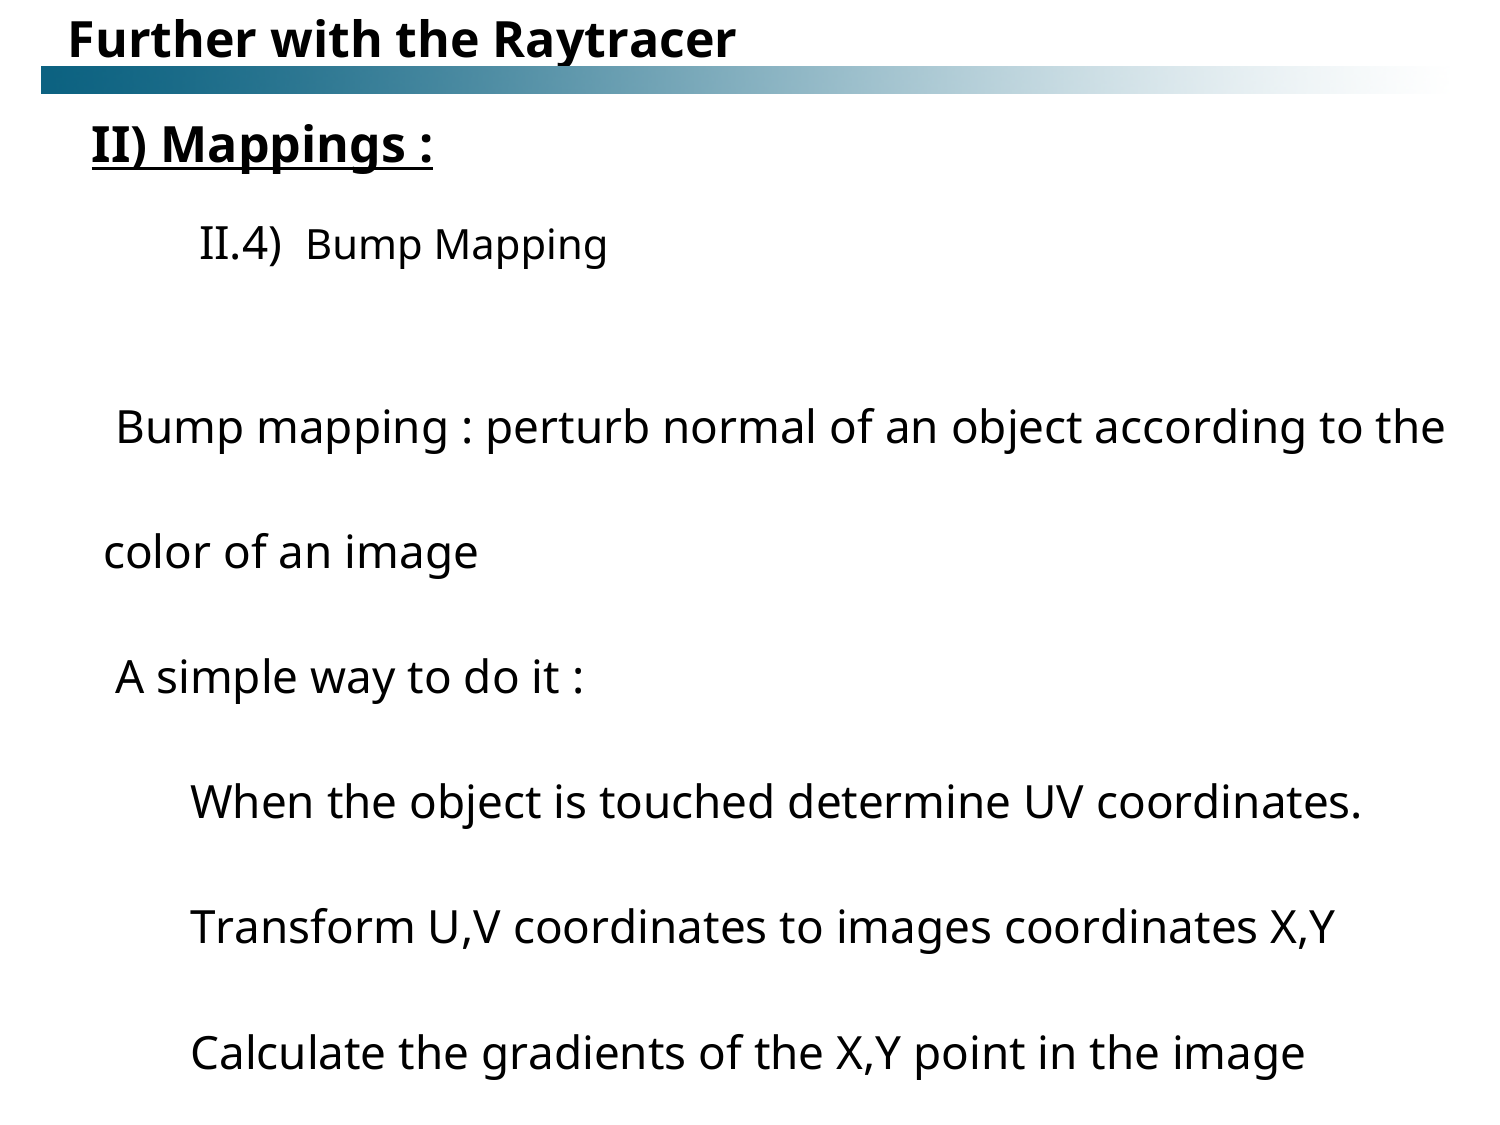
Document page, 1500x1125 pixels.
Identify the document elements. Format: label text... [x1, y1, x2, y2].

title Further with the Raytracer [53, 1, 859, 66]
text_box II) Mappings : [76, 101, 644, 186]
text_box II.4) Bump Mapping [184, 202, 1182, 281]
picture [41, 66, 1471, 94]
text_box Bump mapping : perturb normal of an object according to the color of an image A simple way to do it : When the object is touched determine UV coordinates. Transform U,V coordinates to images coordinates X,Y Calculate the gradients of the X,Y point in the image Perturb the normal according to the amplitude of the gradients [88, 324, 1477, 1105]
